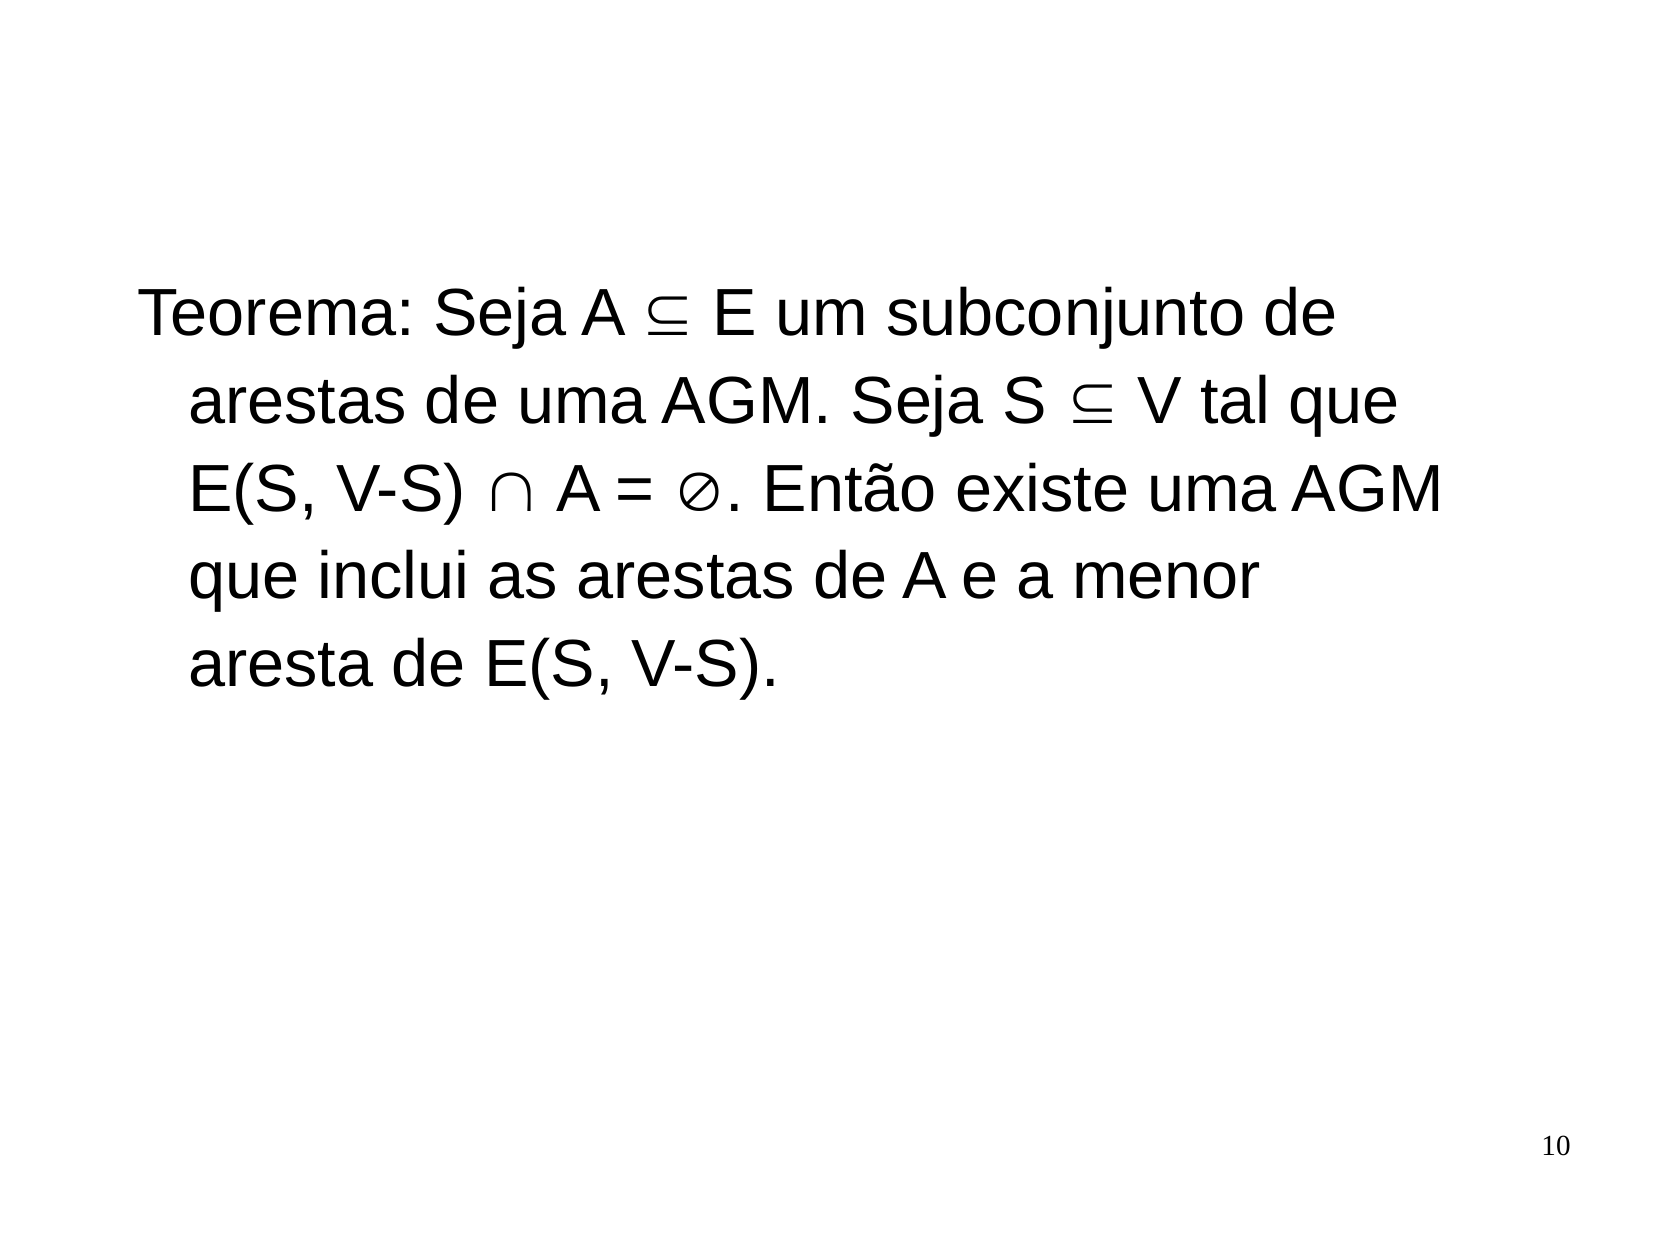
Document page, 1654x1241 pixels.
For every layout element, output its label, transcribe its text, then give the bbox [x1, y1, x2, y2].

list Teorema: Seja A  E um subconjunto de arestas de uma AGM. Seja S  V tal que E(S, V-S)  A = . Então existe uma AGM que inclui as arestas de A e a menor aresta de E(S, V-S). [137, 262, 1446, 950]
